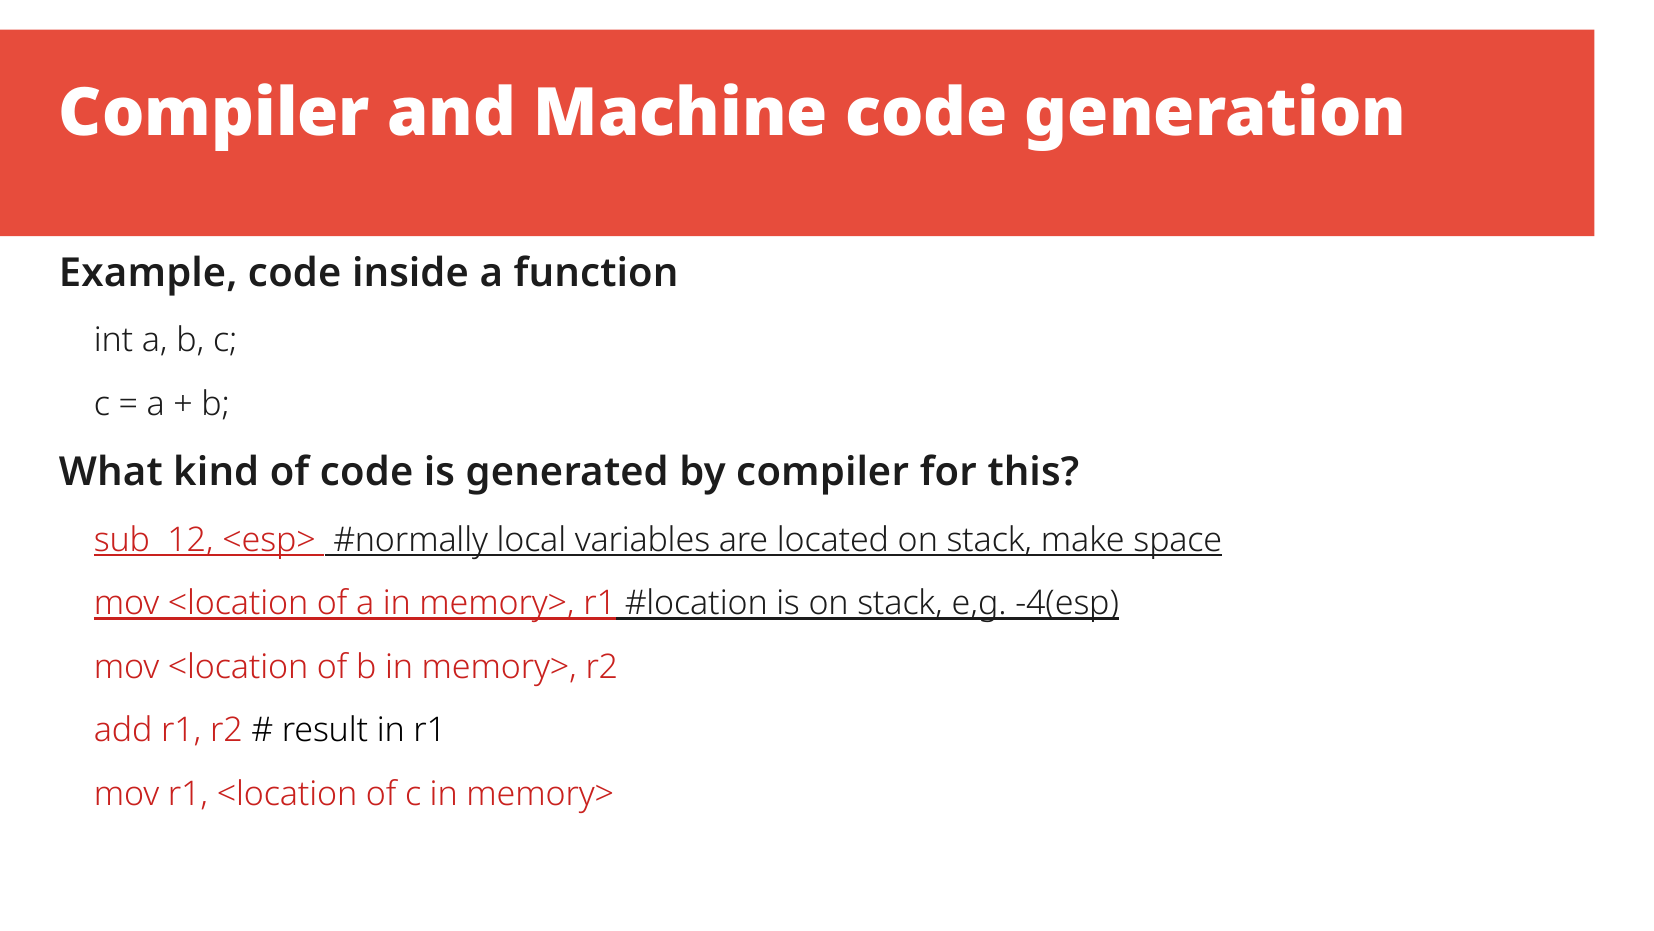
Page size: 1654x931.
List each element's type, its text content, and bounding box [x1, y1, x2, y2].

title Compiler and Machine code generation [59, 44, 1595, 156]
list Example, code inside a function int a, b, c; c = a + b; What kind of code is generated by compiler for this? sub 12, <esp> #normally local variables are located on stack, make space mov <location of a in memory>, r1 #location is on stack, e,g. -4(esp) mov <location of b in memory>, r2 add r1, r2 # result in r1 mov r1, <location of c in memory> [59, 243, 1565, 820]
